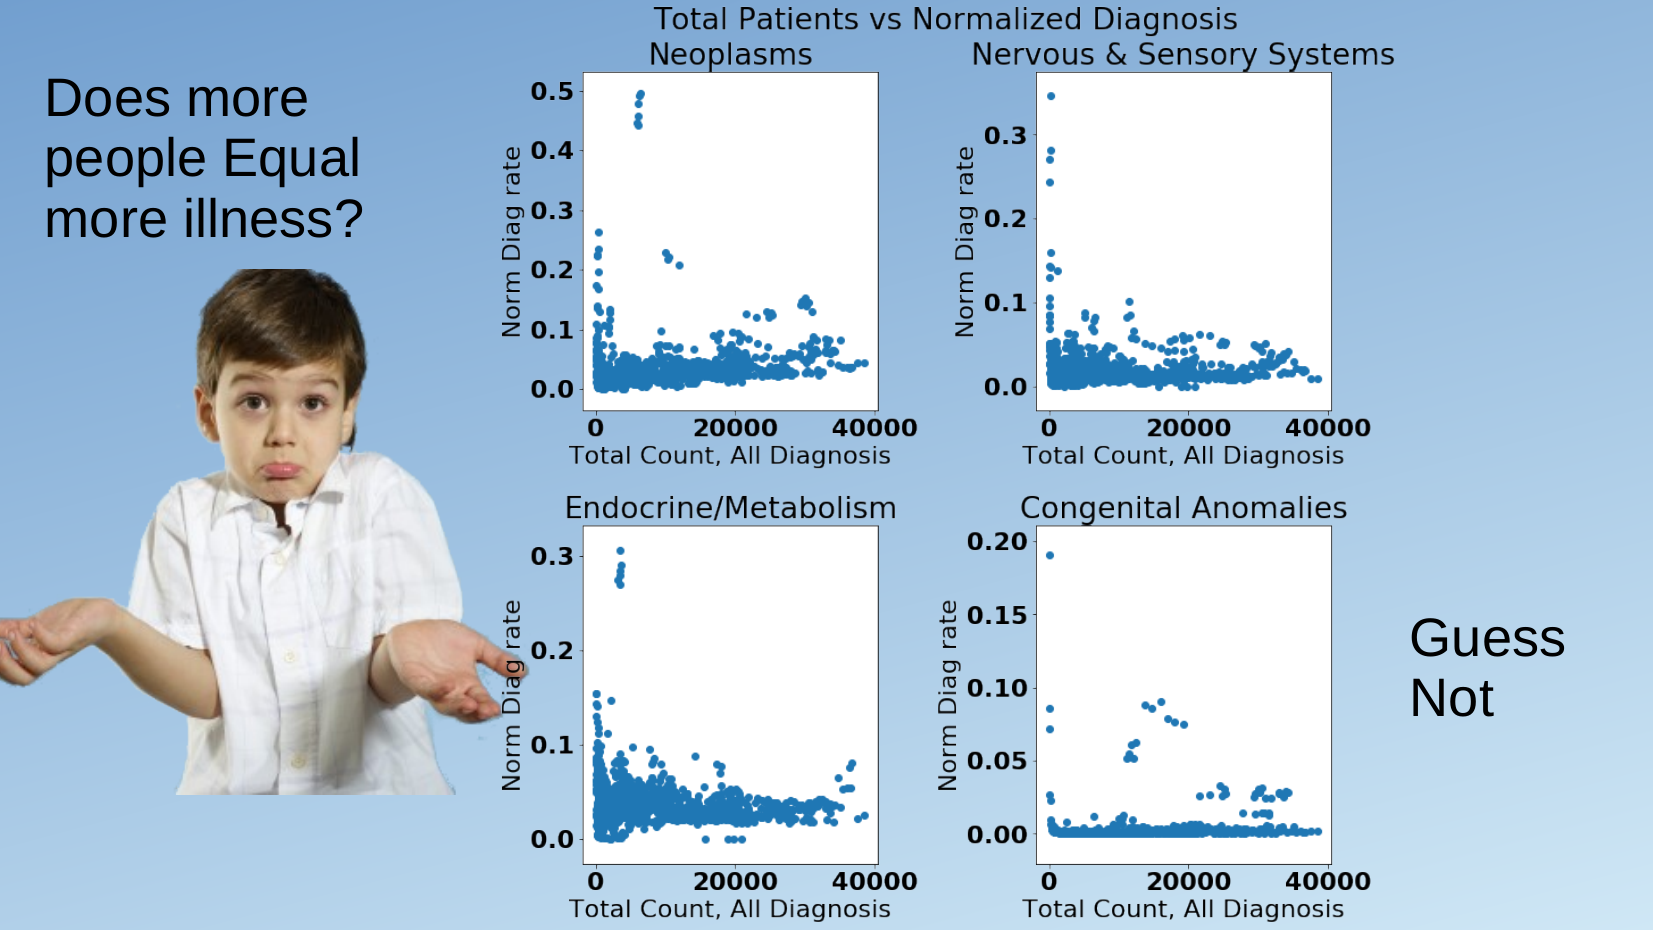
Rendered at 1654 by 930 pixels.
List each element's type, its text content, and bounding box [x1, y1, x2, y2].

picture [0, 0, 1404, 930]
text_box Guess Not [1395, 600, 1621, 796]
text_box Does more people Equal more illness? [30, 59, 429, 381]
